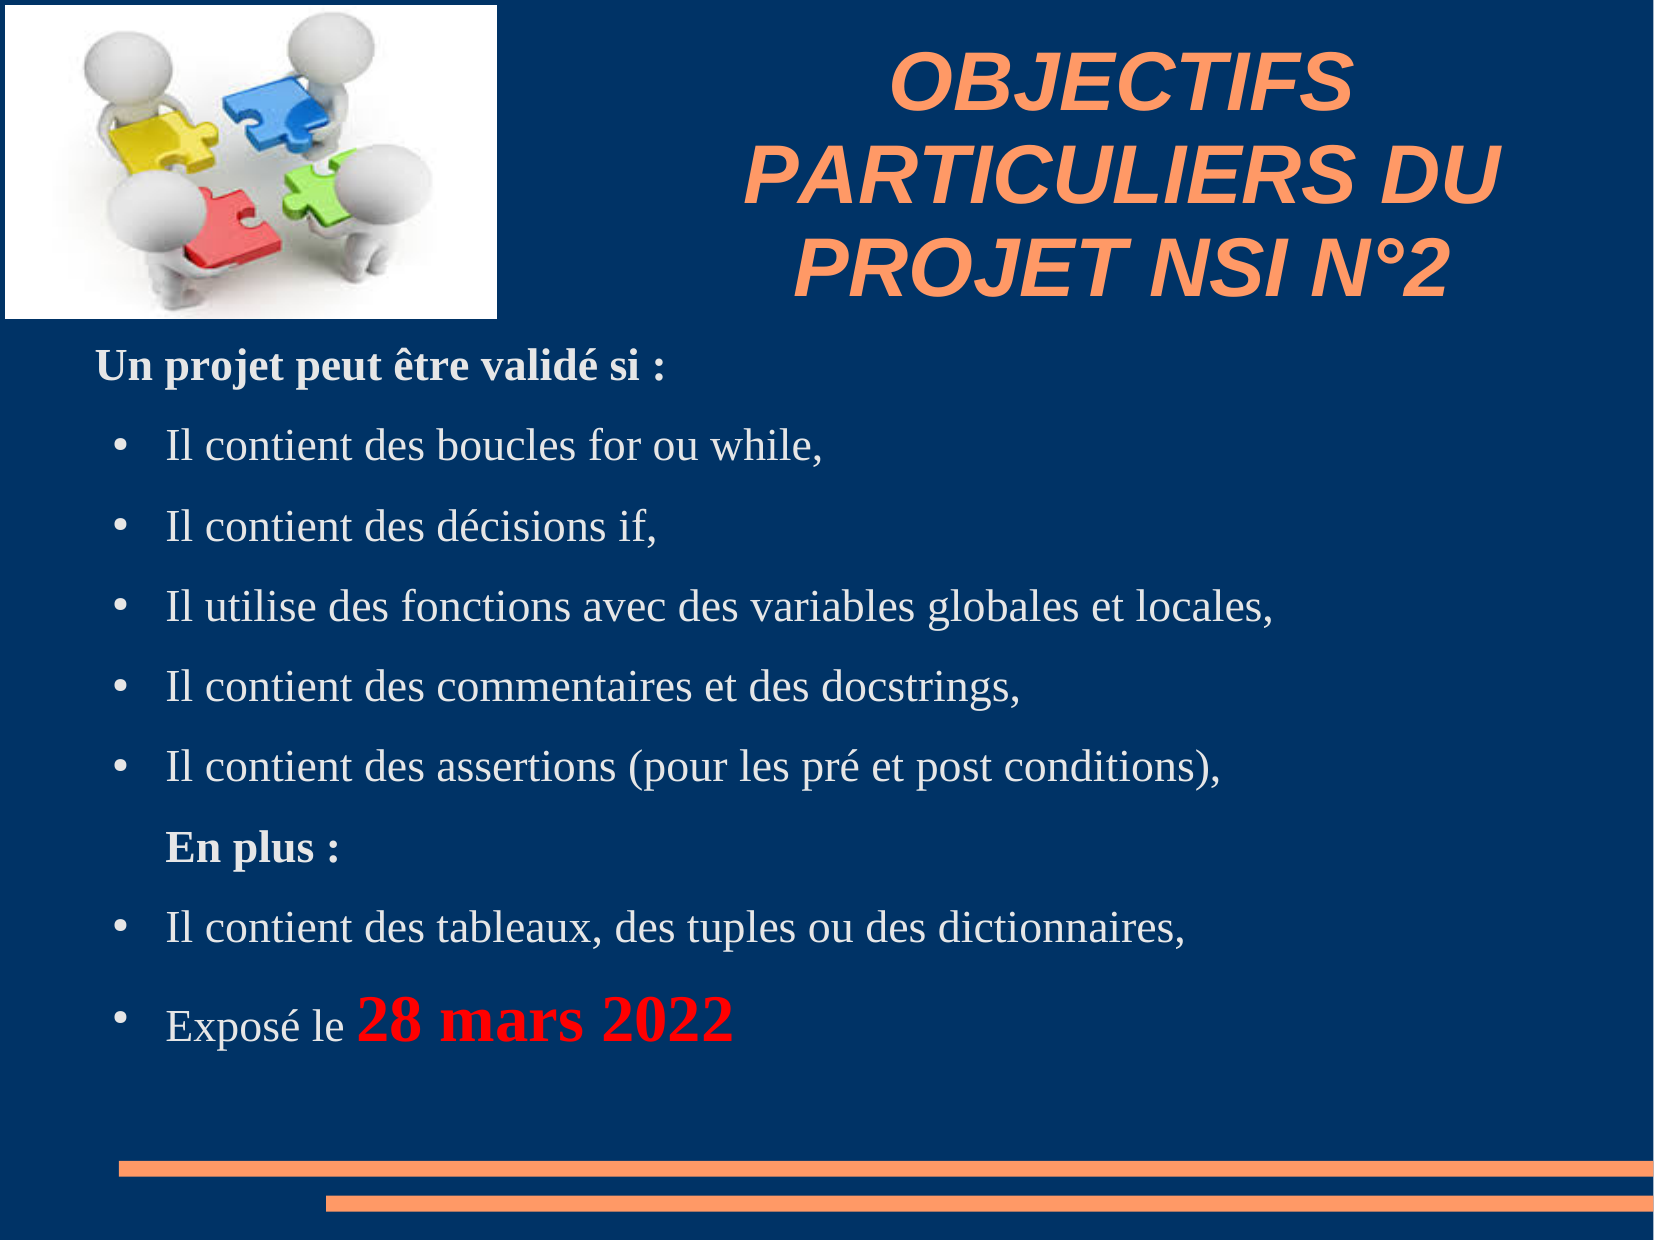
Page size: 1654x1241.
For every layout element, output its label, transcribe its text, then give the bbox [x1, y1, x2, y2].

picture [5, 5, 497, 319]
title OBJECTIFS PARTICULIERS DU PROJET NSI N°2 [649, 35, 1595, 315]
list Un projet peut être validé si : Il contient des boucles for ou while, Il contient des décisions if, Il utilise des fonctions avec des variables globales et locales, Il contient des commentaires et des docstrings, Il contient des assertions (pour les pré et post conditions), En plus : Il contient des tableaux, des tuples ou des dictionnaires, Exposé le 28 mars 2022 [94, 339, 1583, 1136]
